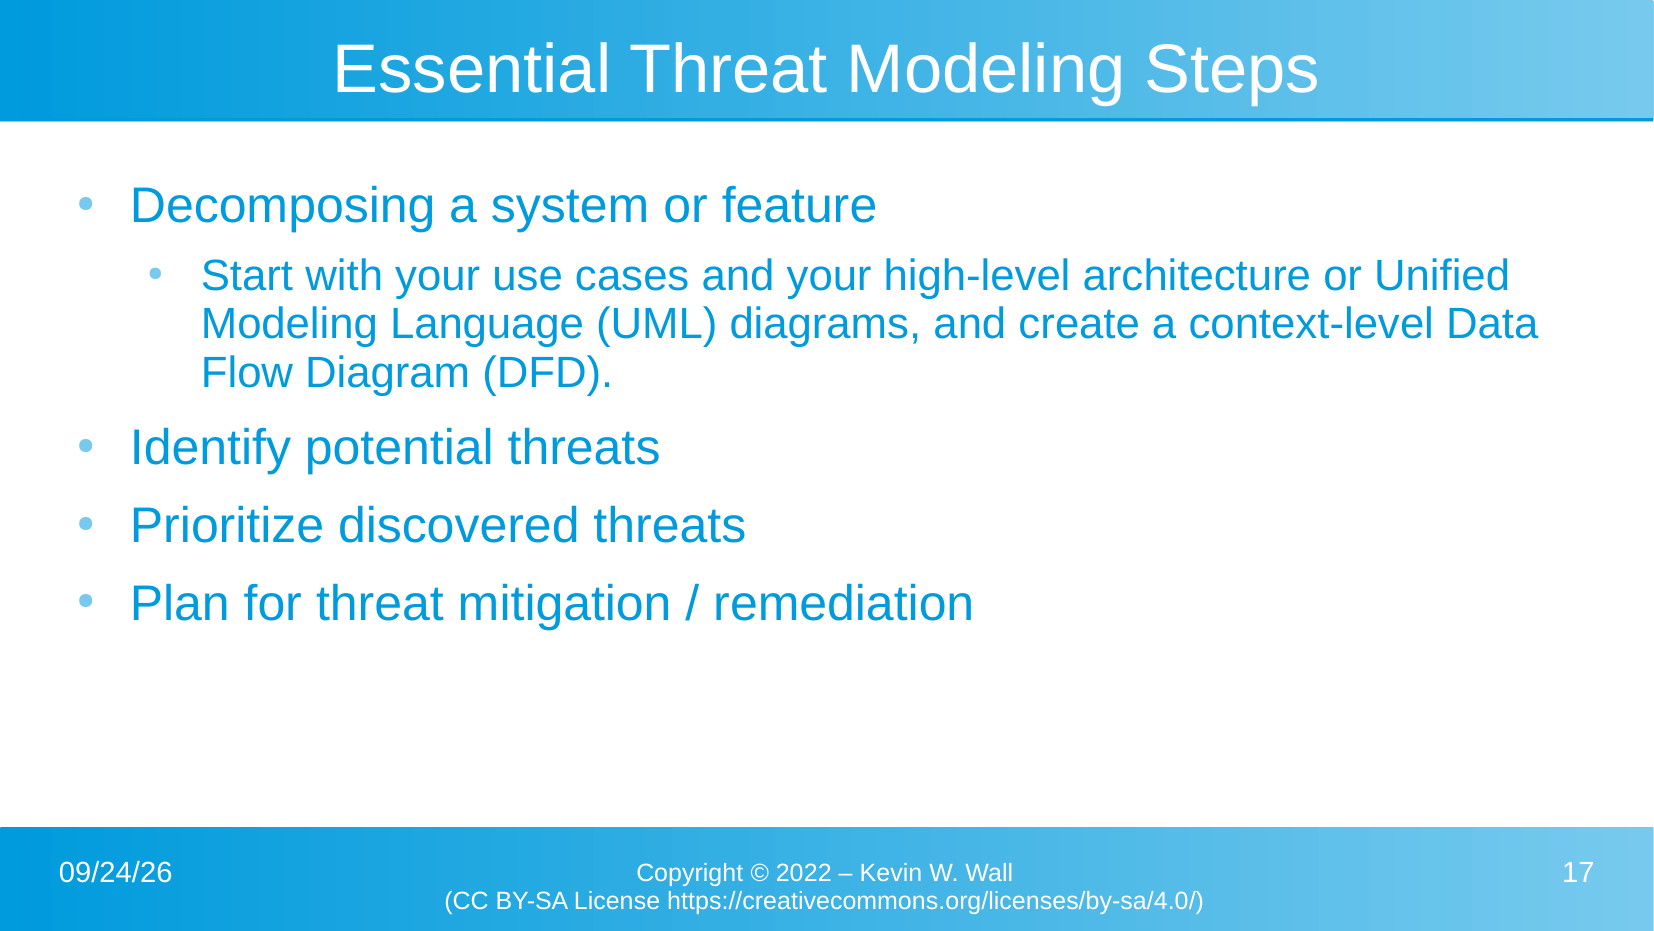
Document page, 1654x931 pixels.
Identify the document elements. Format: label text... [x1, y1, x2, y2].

list Decomposing a system or feature Start with your use cases and your high-level architecture or Unified Modeling Language (UML) diagrams, and create a context-level Data Flow Diagram (DFD). Identify potential threats Prioritize discovered threats Plan for threat mitigation / remediation [59, 177, 1595, 768]
title Essential Threat Modeling Steps [59, 29, 1595, 108]
